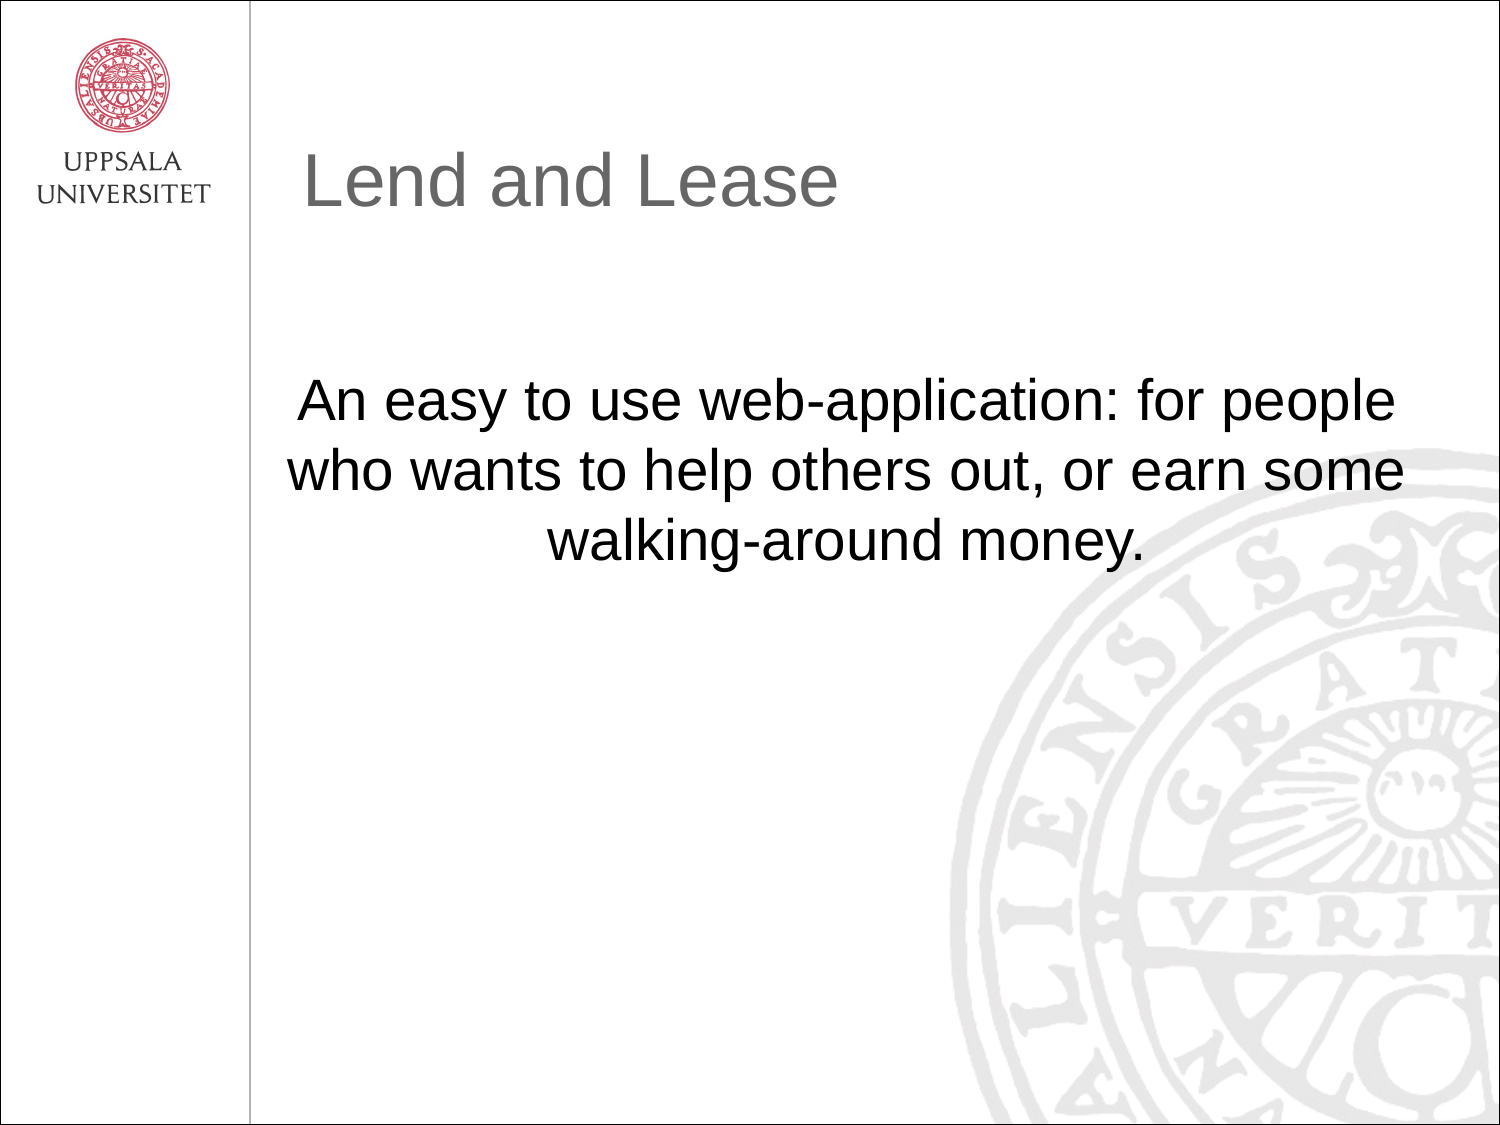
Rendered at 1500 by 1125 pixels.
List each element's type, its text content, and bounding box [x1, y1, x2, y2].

picture [933, 436, 1499, 1124]
title Lend and Lease [287, 21, 1438, 222]
subtitle An easy to use web-application: for people who wants to help others out, or earn some walking-around money. [287, 362, 1438, 813]
picture [1, 1, 248, 248]
